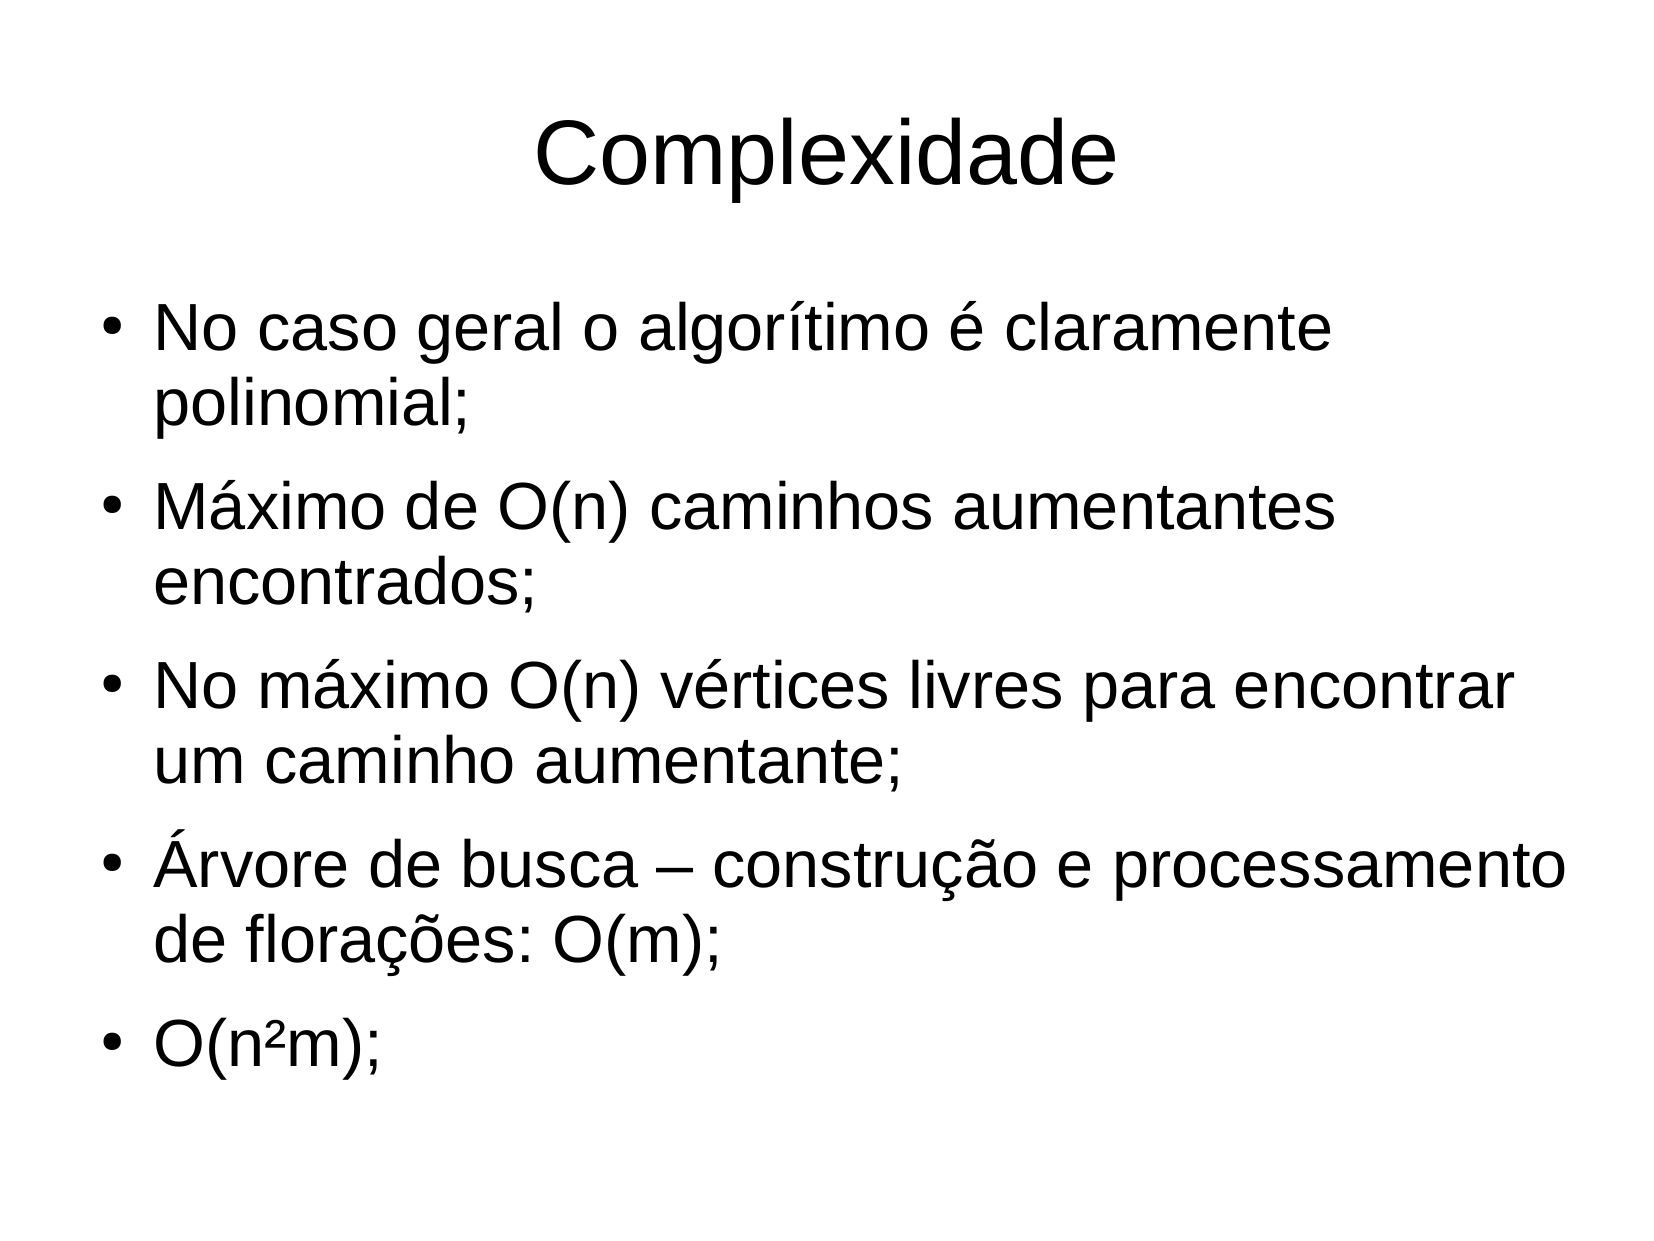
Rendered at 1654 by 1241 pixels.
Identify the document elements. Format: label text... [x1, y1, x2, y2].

title Complexidade [82, 49, 1571, 257]
list No caso geral o algorítimo é claramente polinomial; Máximo de O(n) caminhos aumentantes encontrados; No máximo O(n) vértices livres para encontrar um caminho aumentante; Árvore de busca – construção e processamento de florações: O(m); O(n²m); [82, 290, 1571, 1109]
